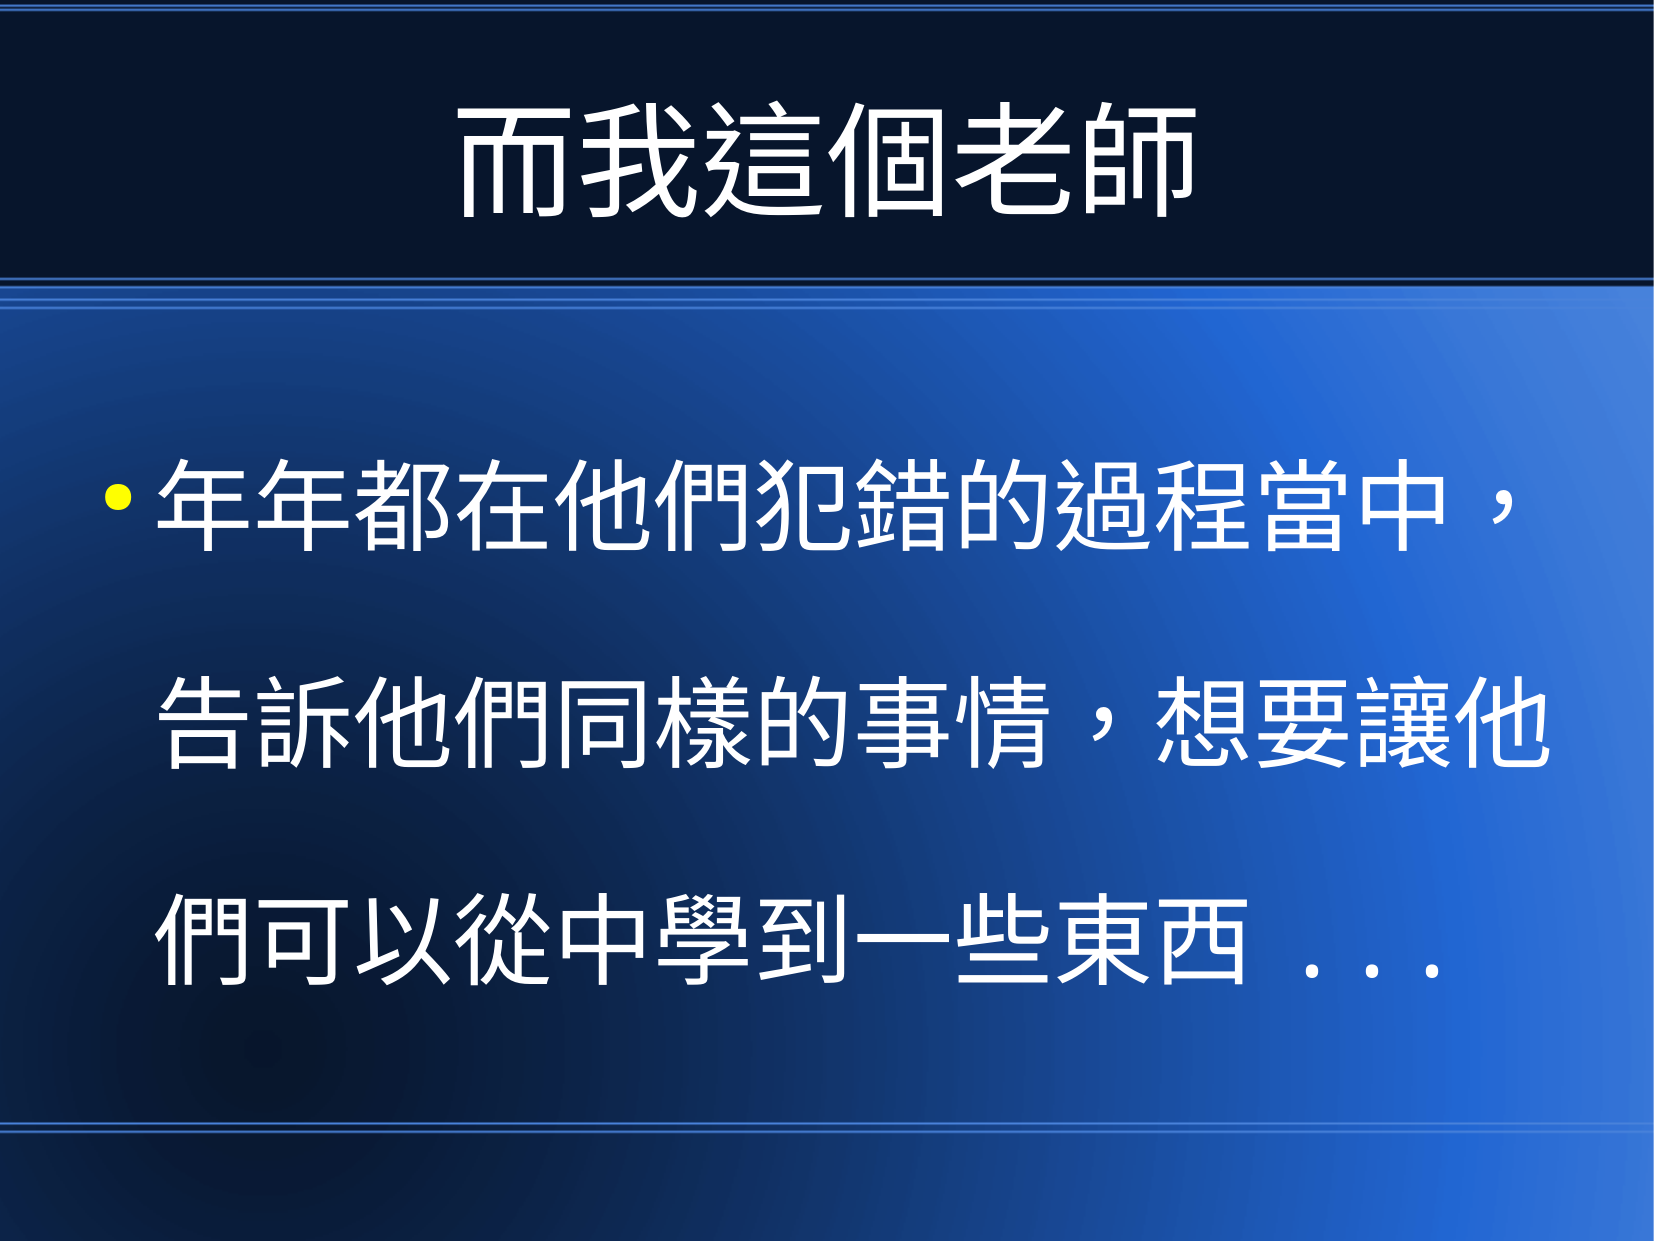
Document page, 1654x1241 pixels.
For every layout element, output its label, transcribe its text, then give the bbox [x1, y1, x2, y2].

picture [0, 0, 1654, 1241]
list 年年都在他們犯錯的過程當中，告訴他們同樣的事情，想要讓他們可以從中學到一些東西... [82, 355, 1571, 1241]
title 而我這個老師 [82, 49, 1571, 257]
